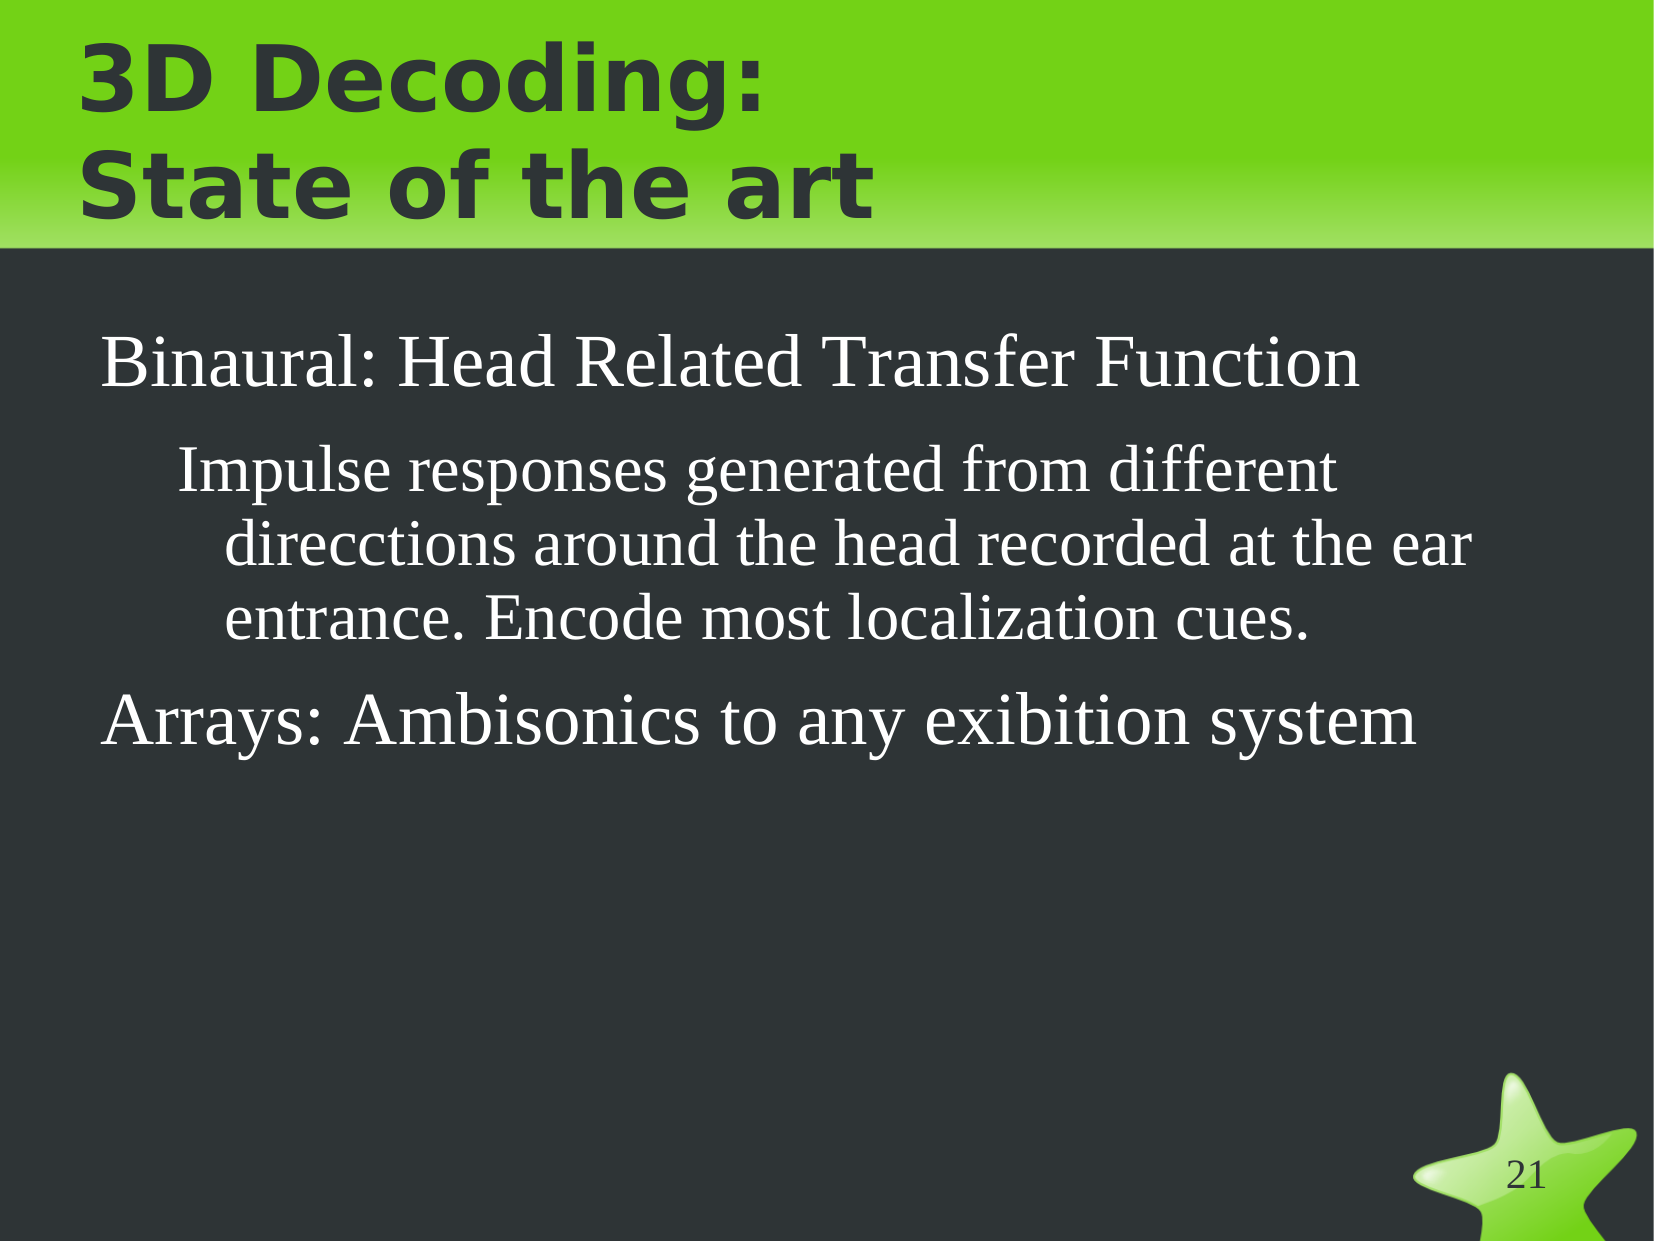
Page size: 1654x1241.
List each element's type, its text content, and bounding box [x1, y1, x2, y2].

title 3D Decoding: State of the art [76, 25, 1565, 240]
list Binaural: Head Related Transfer Function Impulse responses generated from different direcctions around the head recorded at the ear entrance. Encode most localization cues. Arrays: Ambisonics to any exibition system [82, 319, 1571, 1124]
picture [0, 0, 1654, 1241]
